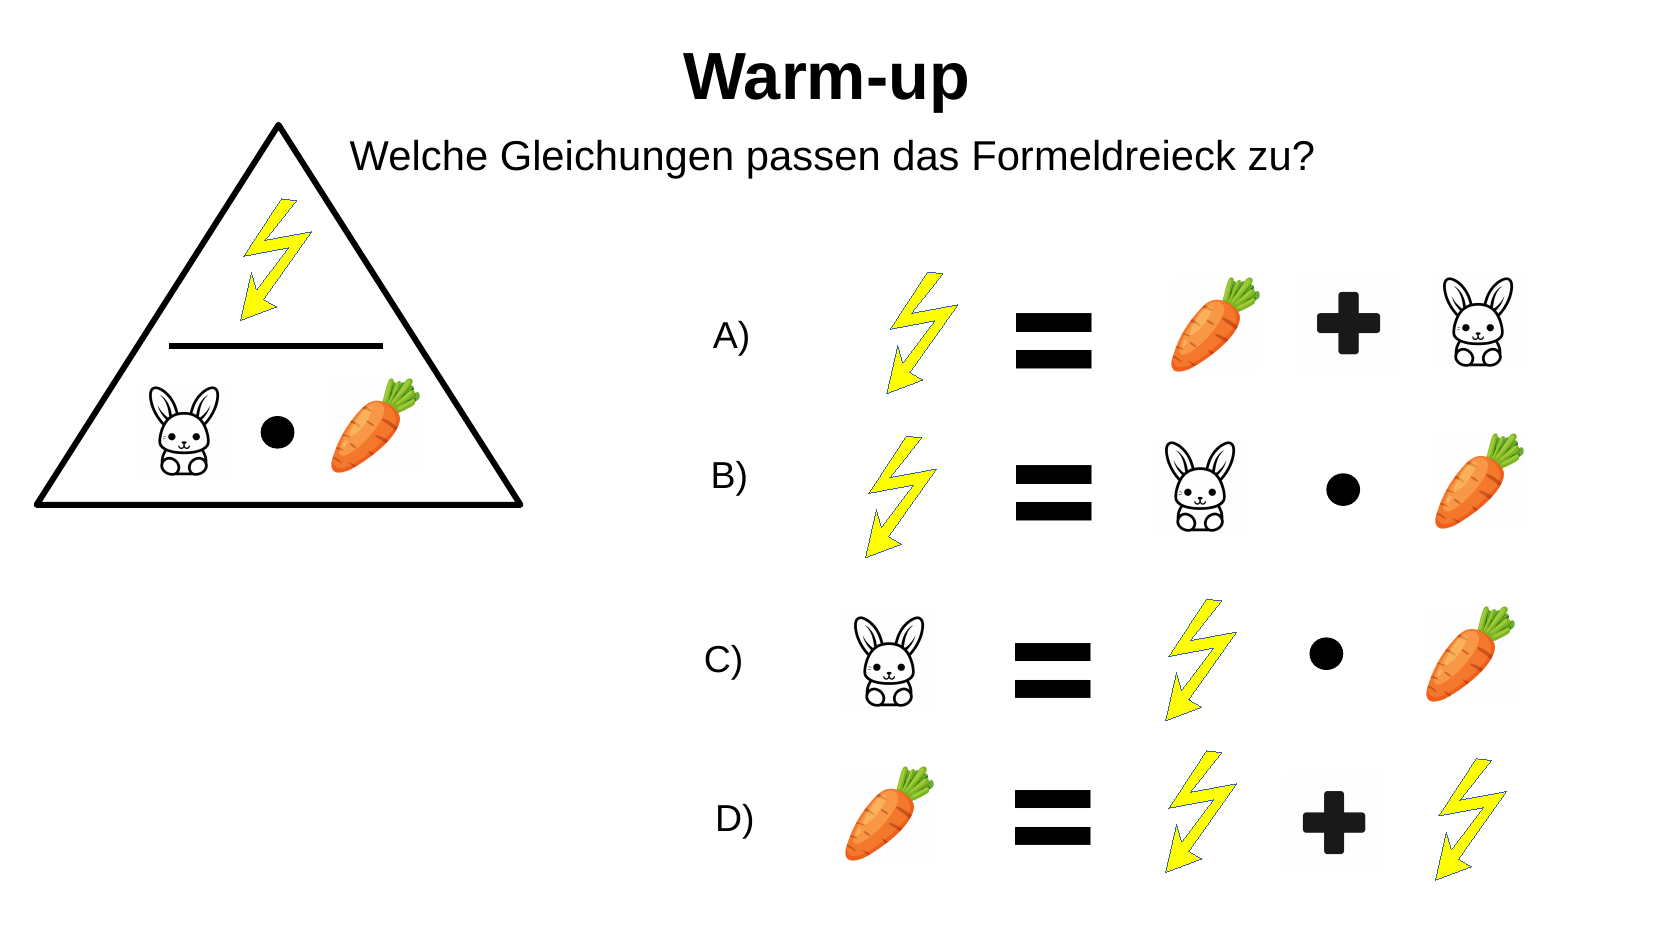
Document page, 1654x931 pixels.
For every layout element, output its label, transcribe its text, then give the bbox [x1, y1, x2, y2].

text_box [1165, 599, 1237, 721]
text_box [886, 272, 958, 394]
text_box C) [689, 630, 795, 688]
text_box [1309, 637, 1344, 671]
picture [1284, 772, 1384, 873]
text_box [36, 187, 521, 505]
text_box D) [700, 790, 807, 848]
picture [840, 612, 938, 711]
picture [1151, 437, 1249, 536]
picture [844, 765, 935, 862]
picture [135, 382, 233, 480]
picture [1425, 605, 1516, 703]
text_box [1165, 750, 1237, 873]
text_box [865, 436, 937, 558]
text_box A) [698, 306, 804, 364]
text_box [1435, 758, 1507, 881]
picture [330, 377, 421, 475]
text_box [1326, 473, 1361, 506]
picture [1170, 276, 1261, 373]
text_box B) [695, 447, 802, 505]
text_box Welche Gleichungen passen das Formeldreieck zu? [52, 124, 1613, 187]
picture [1434, 432, 1525, 530]
title Warm-up [82, 37, 1571, 117]
picture [1298, 273, 1399, 373]
picture [970, 257, 1137, 576]
picture [969, 586, 1136, 901]
picture [1429, 273, 1527, 371]
